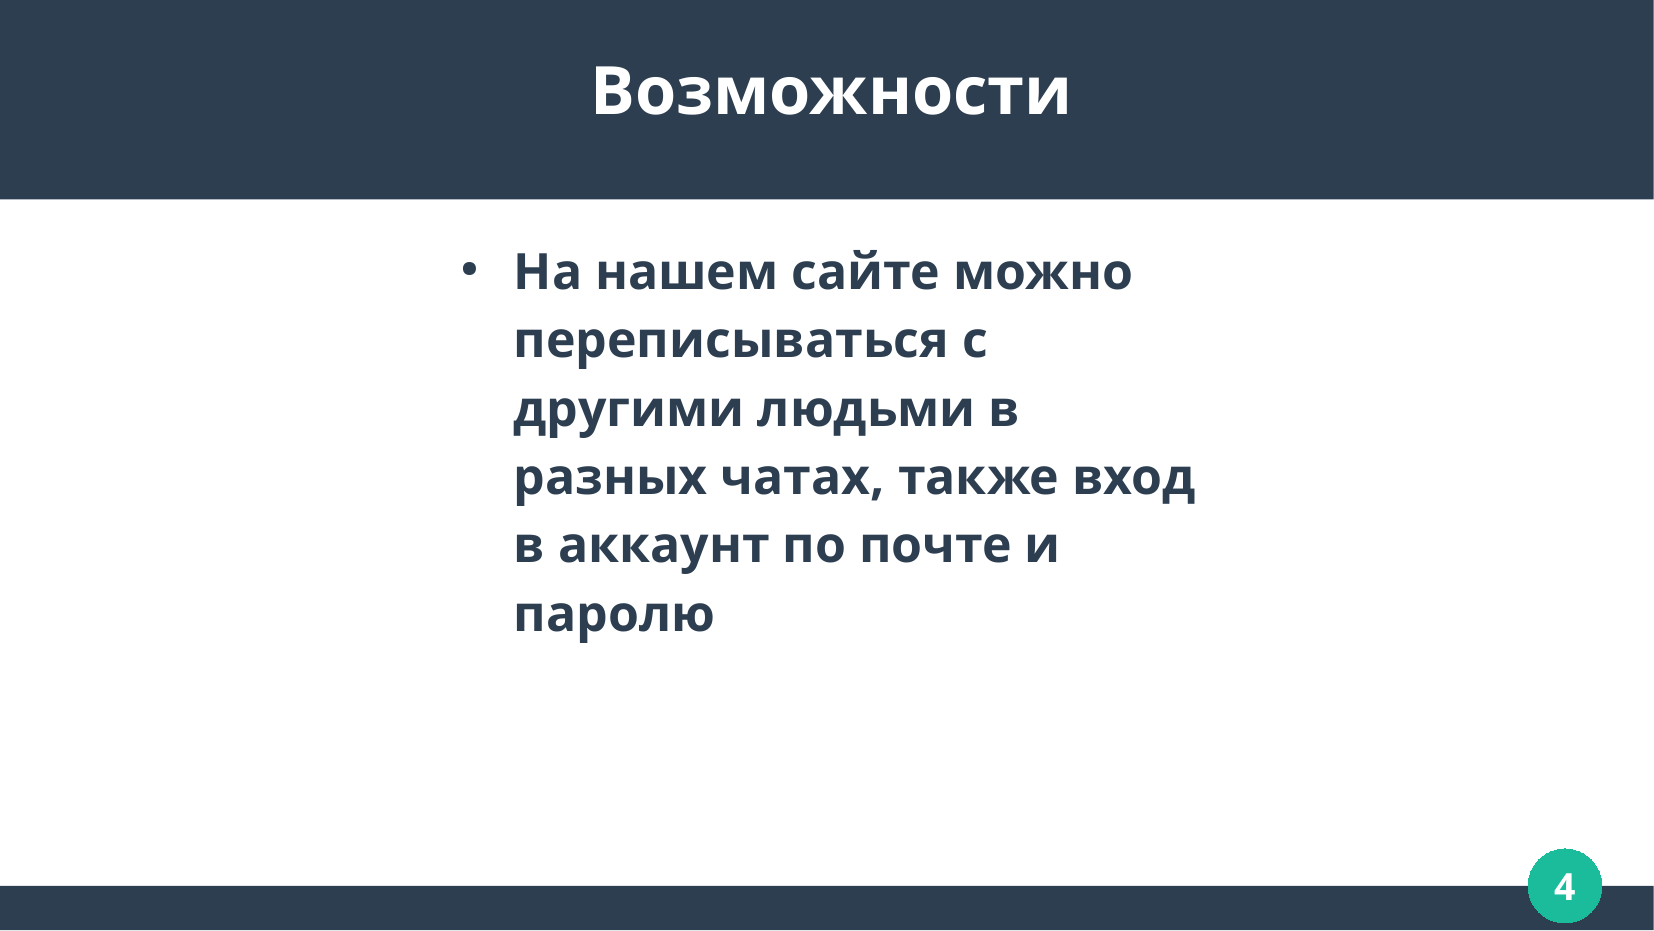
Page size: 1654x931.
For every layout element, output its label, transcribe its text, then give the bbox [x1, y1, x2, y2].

title Возможности [590, 29, 1123, 148]
list На нашем сайте можно переписываться с другими людьми в разных чатах, также вход в аккаунт по почте и паролю [442, 236, 1211, 857]
